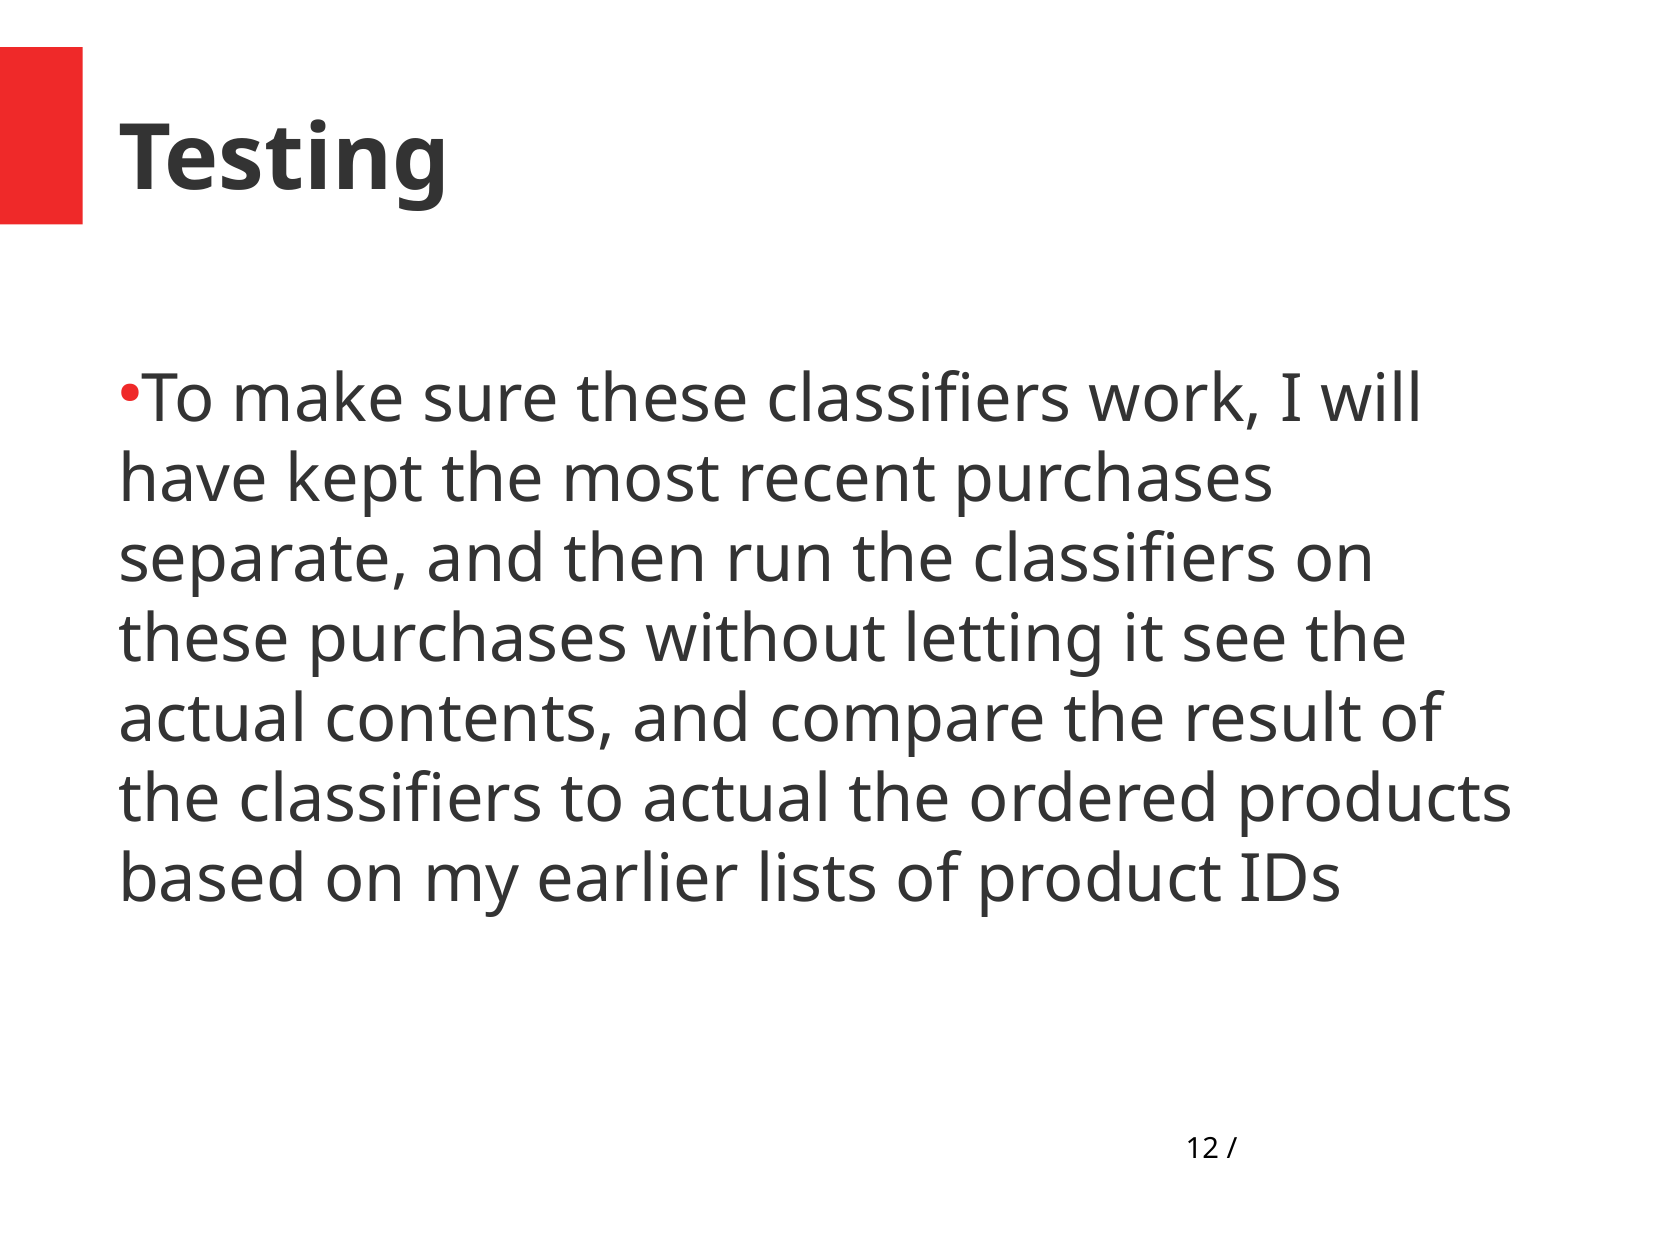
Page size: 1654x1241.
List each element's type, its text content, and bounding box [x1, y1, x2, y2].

list To make sure these classifiers work, I will have kept the most recent purchases separate, and then run the classifiers on these purchases without letting it see the actual contents, and compare the result of the classifiers to actual the ordered products based on my earlier lists of product IDs [118, 354, 1536, 1074]
title Testing [118, 49, 1571, 257]
text_box / [1185, 1129, 1571, 1216]
